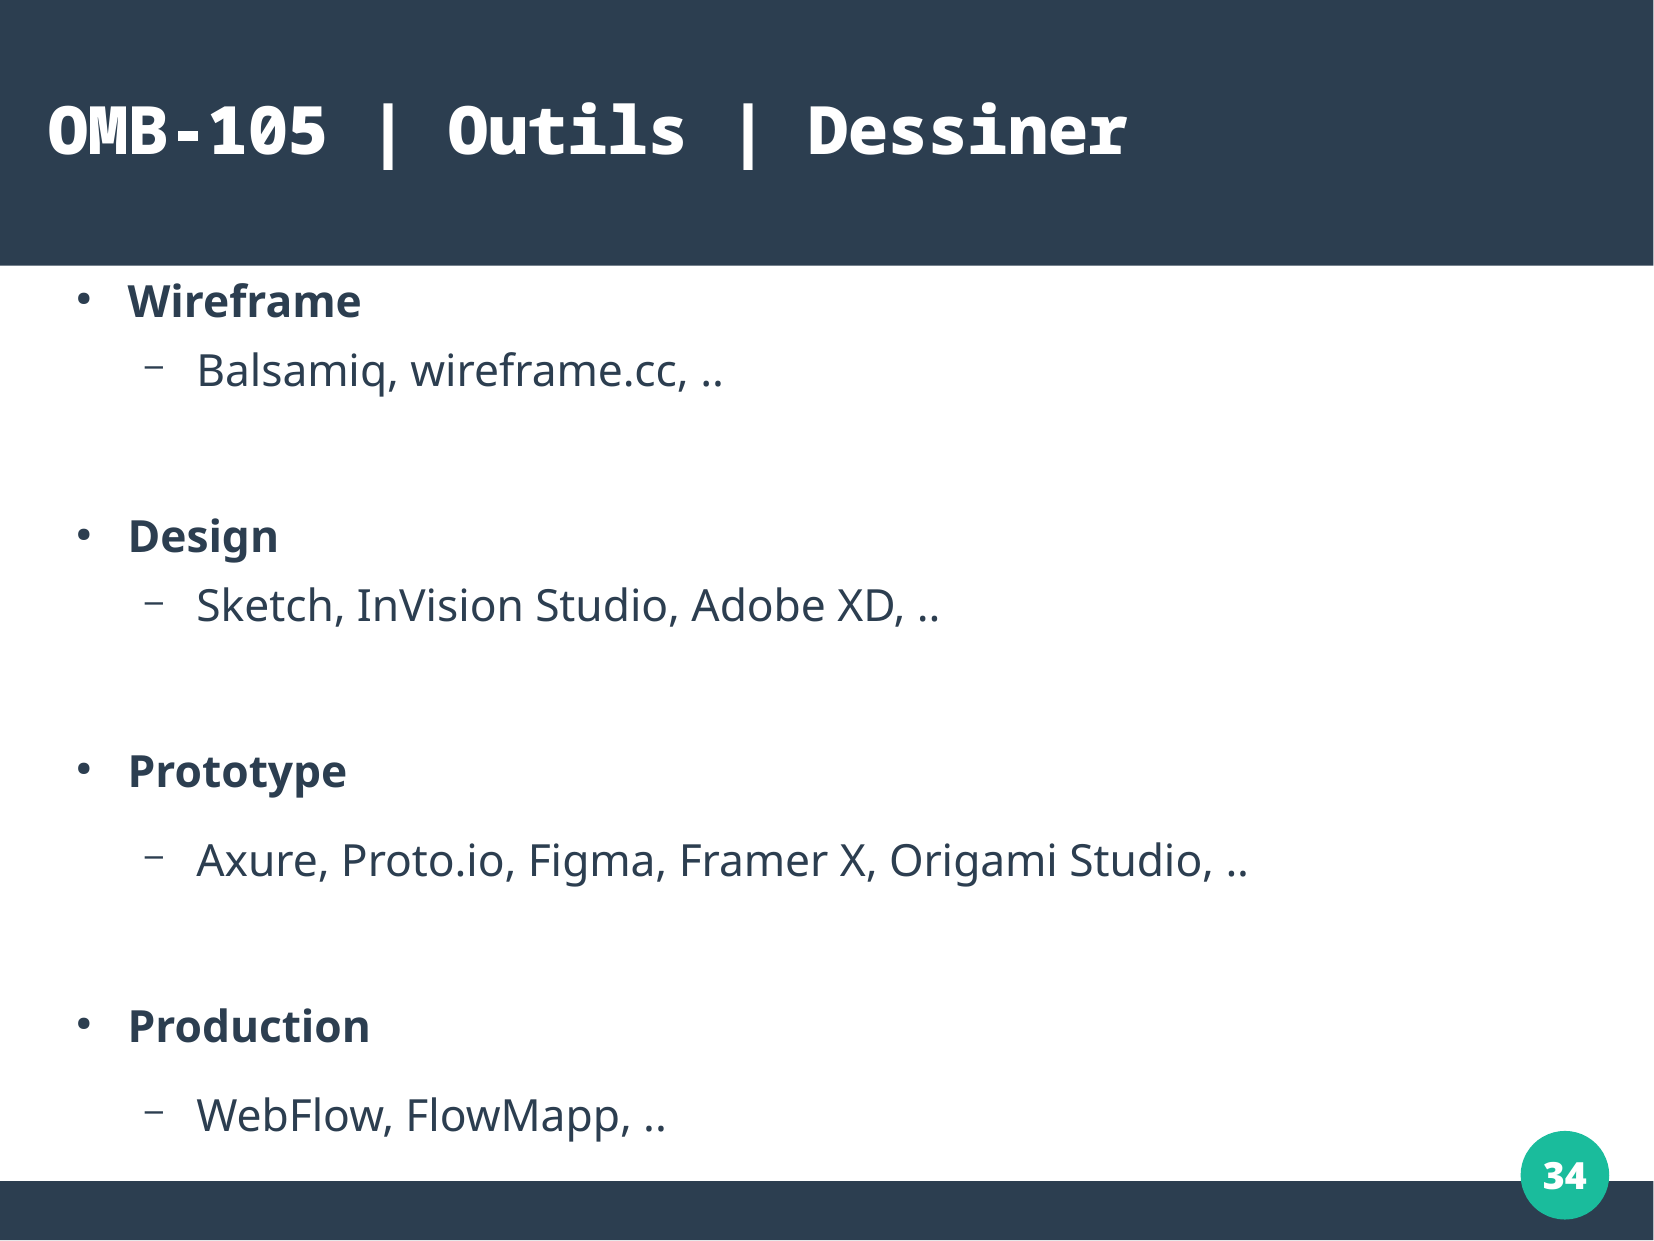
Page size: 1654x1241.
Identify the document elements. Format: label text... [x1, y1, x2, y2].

title OMB-105 | Outils | Dessiner [49, 50, 1585, 208]
list Wireframe Balsamiq, wireframe.cc, .. Design Sketch, InVision Studio, Adobe XD, .. Prototype Axure, Proto.io, Figma, Framer X, Origami Studio, .. Production WebFlow, FlowMapp, .. [59, 270, 1576, 1152]
